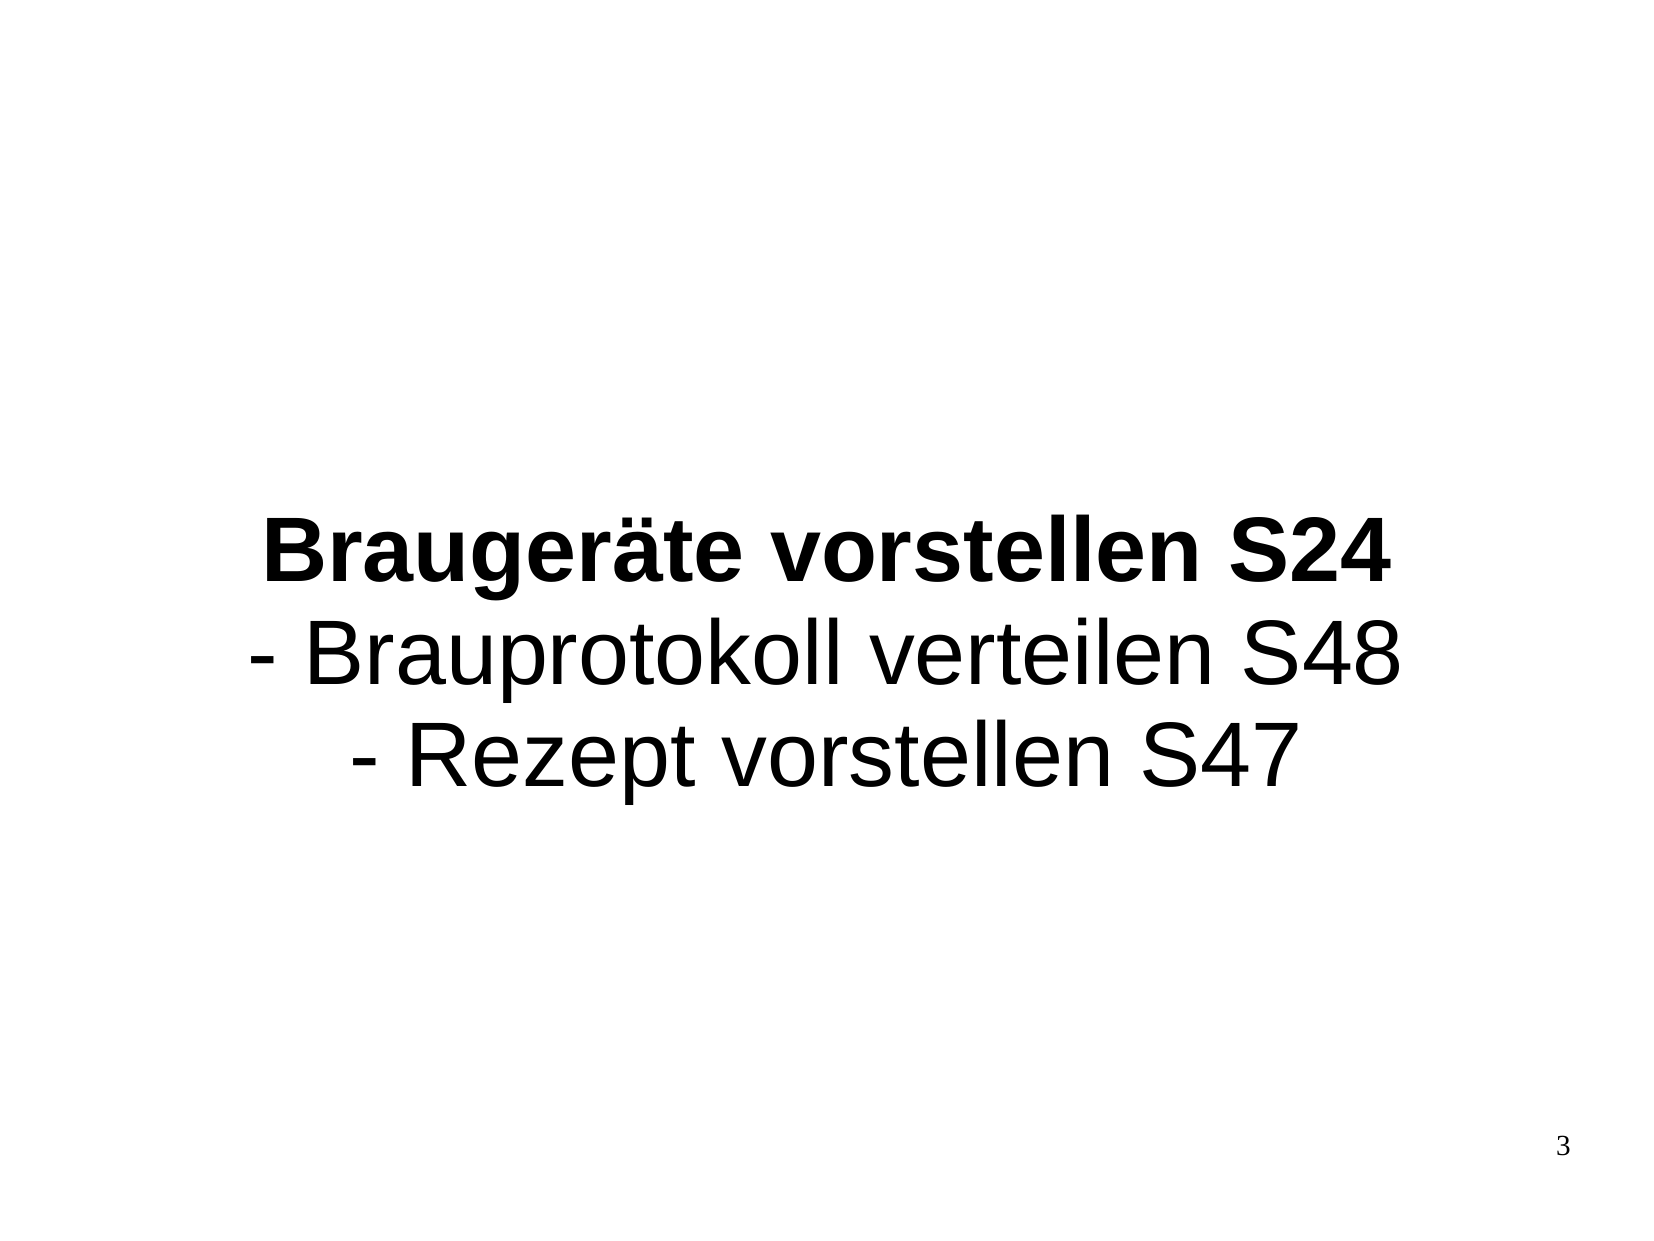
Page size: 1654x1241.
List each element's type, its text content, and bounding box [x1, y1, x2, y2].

title Braugeräte vorstellen S24 - Brauprotokoll verteilen S48 - Rezept vorstellen S47 [82, 498, 1571, 807]
